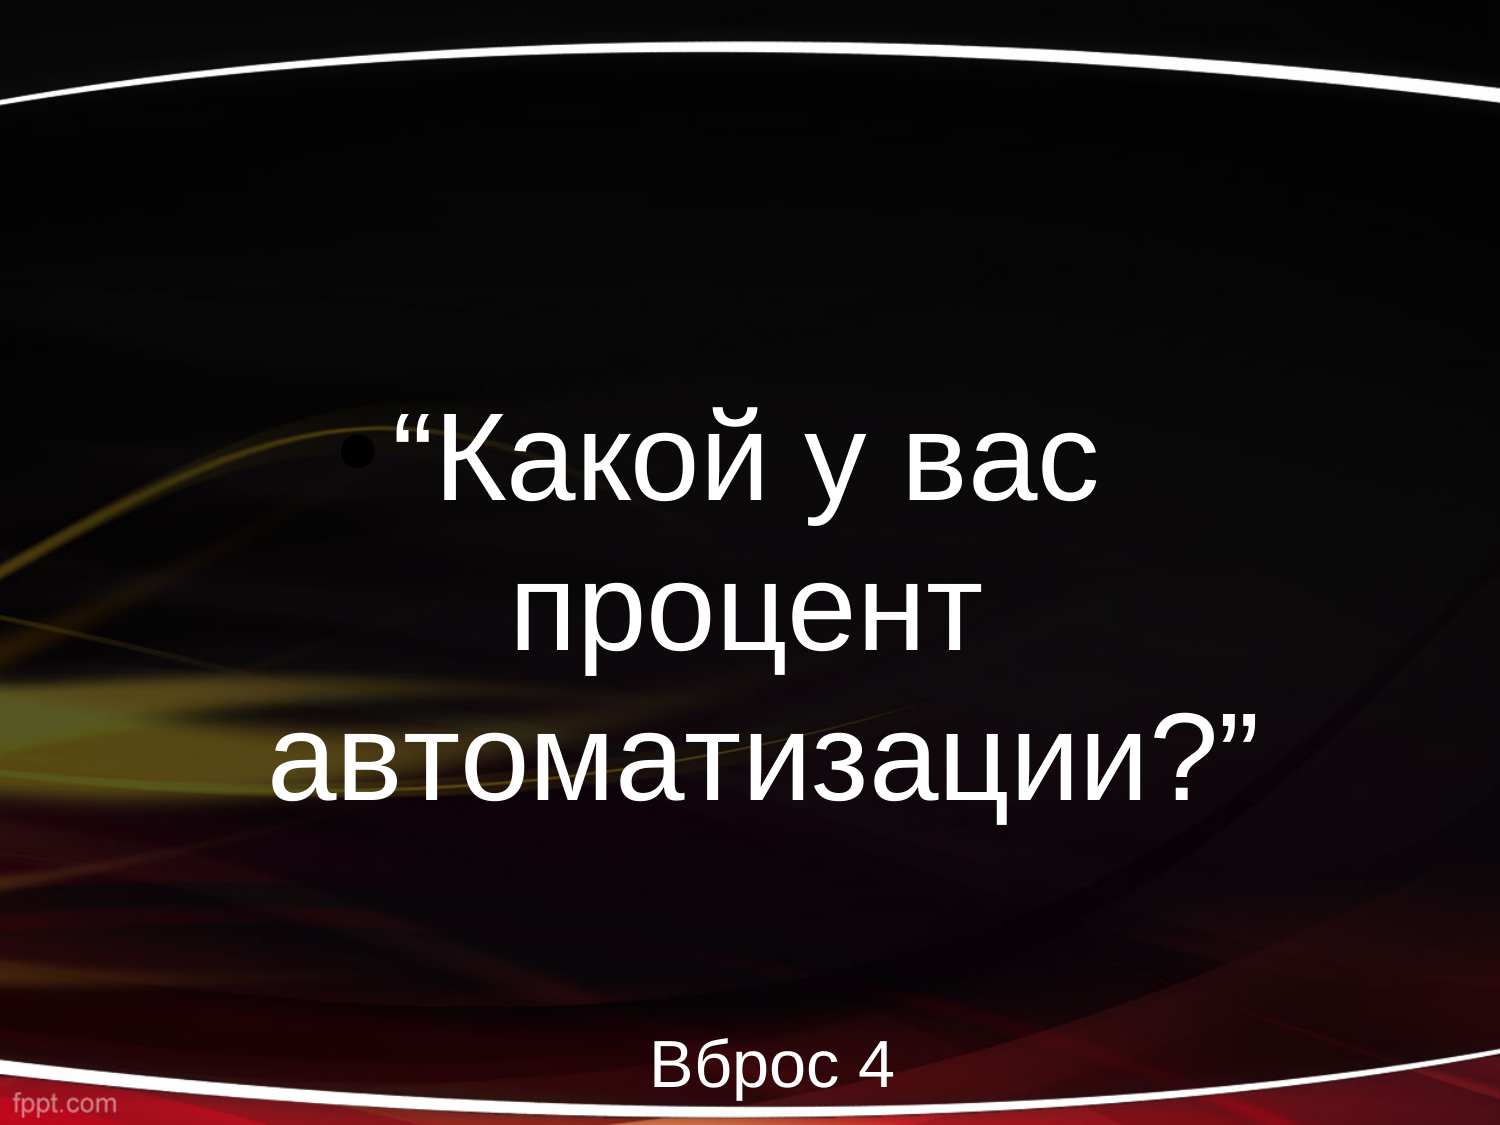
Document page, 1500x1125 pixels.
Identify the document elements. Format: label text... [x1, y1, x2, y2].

title Вброс 4 [450, 967, 1096, 1125]
picture [0, 0, 1500, 1125]
list “Какой у вас процент автоматизации?” [199, 345, 1273, 856]
